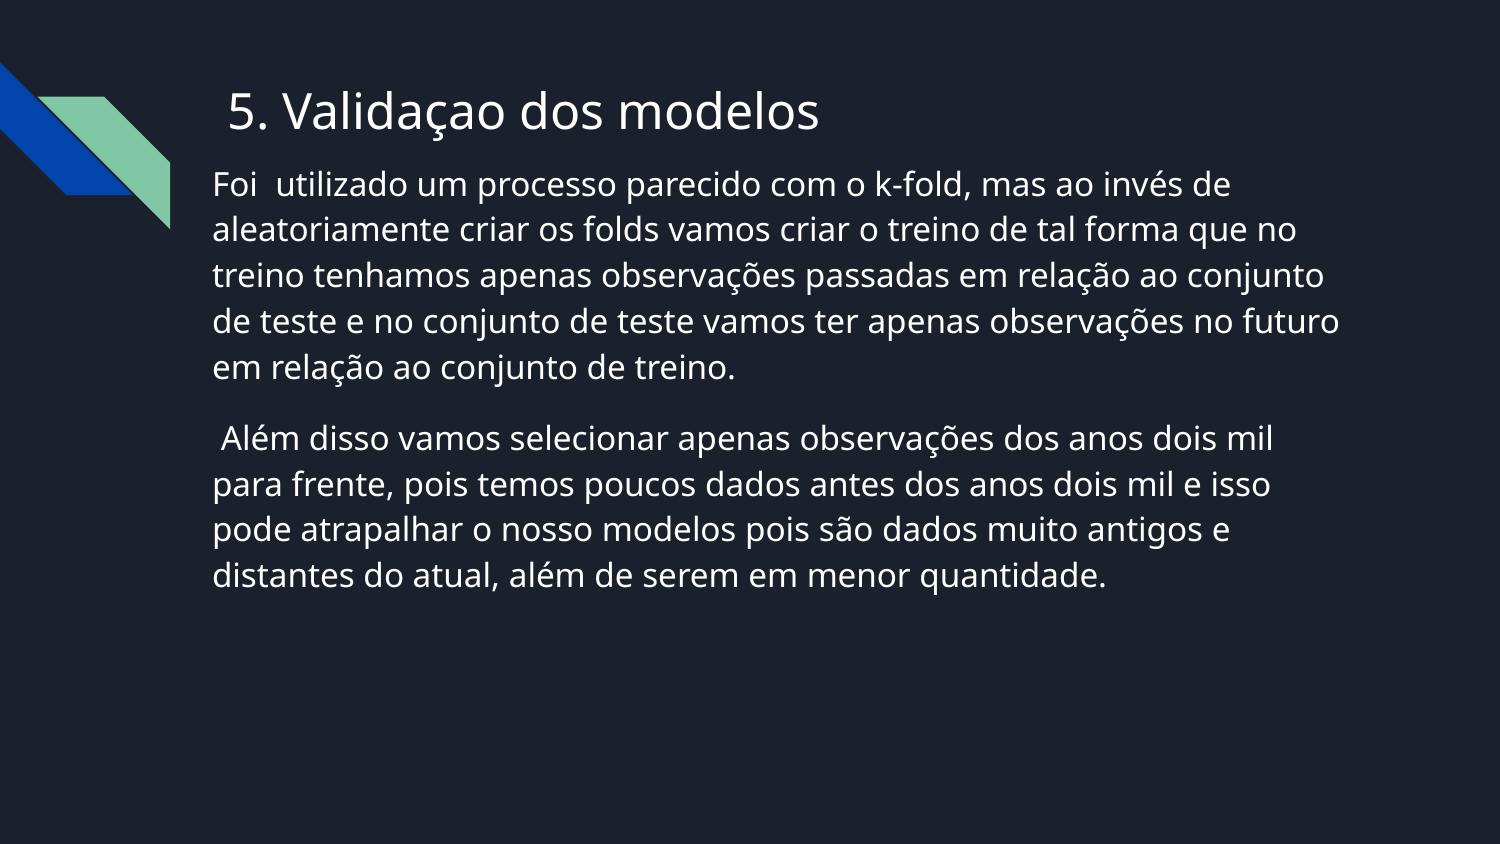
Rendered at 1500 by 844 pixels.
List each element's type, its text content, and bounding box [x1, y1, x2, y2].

title 5. Validaçao dos modelos [212, 64, 1368, 141]
list Foi utilizado um processo parecido com o k-fold, mas ao invés de aleatoriamente criar os folds vamos criar o treino de tal forma que no treino tenhamos apenas observações passadas em relação ao conjunto de teste e no conjunto de teste vamos ter apenas observações no futuro em relação ao conjunto de treino. Além disso vamos selecionar apenas observações dos anos dois mil para frente, pois temos poucos dados antes dos anos dois mil e isso pode atrapalhar o nosso modelos pois são dados muito antigos e distantes do atual, além de serem em menor quantidade. [197, 141, 1368, 735]
